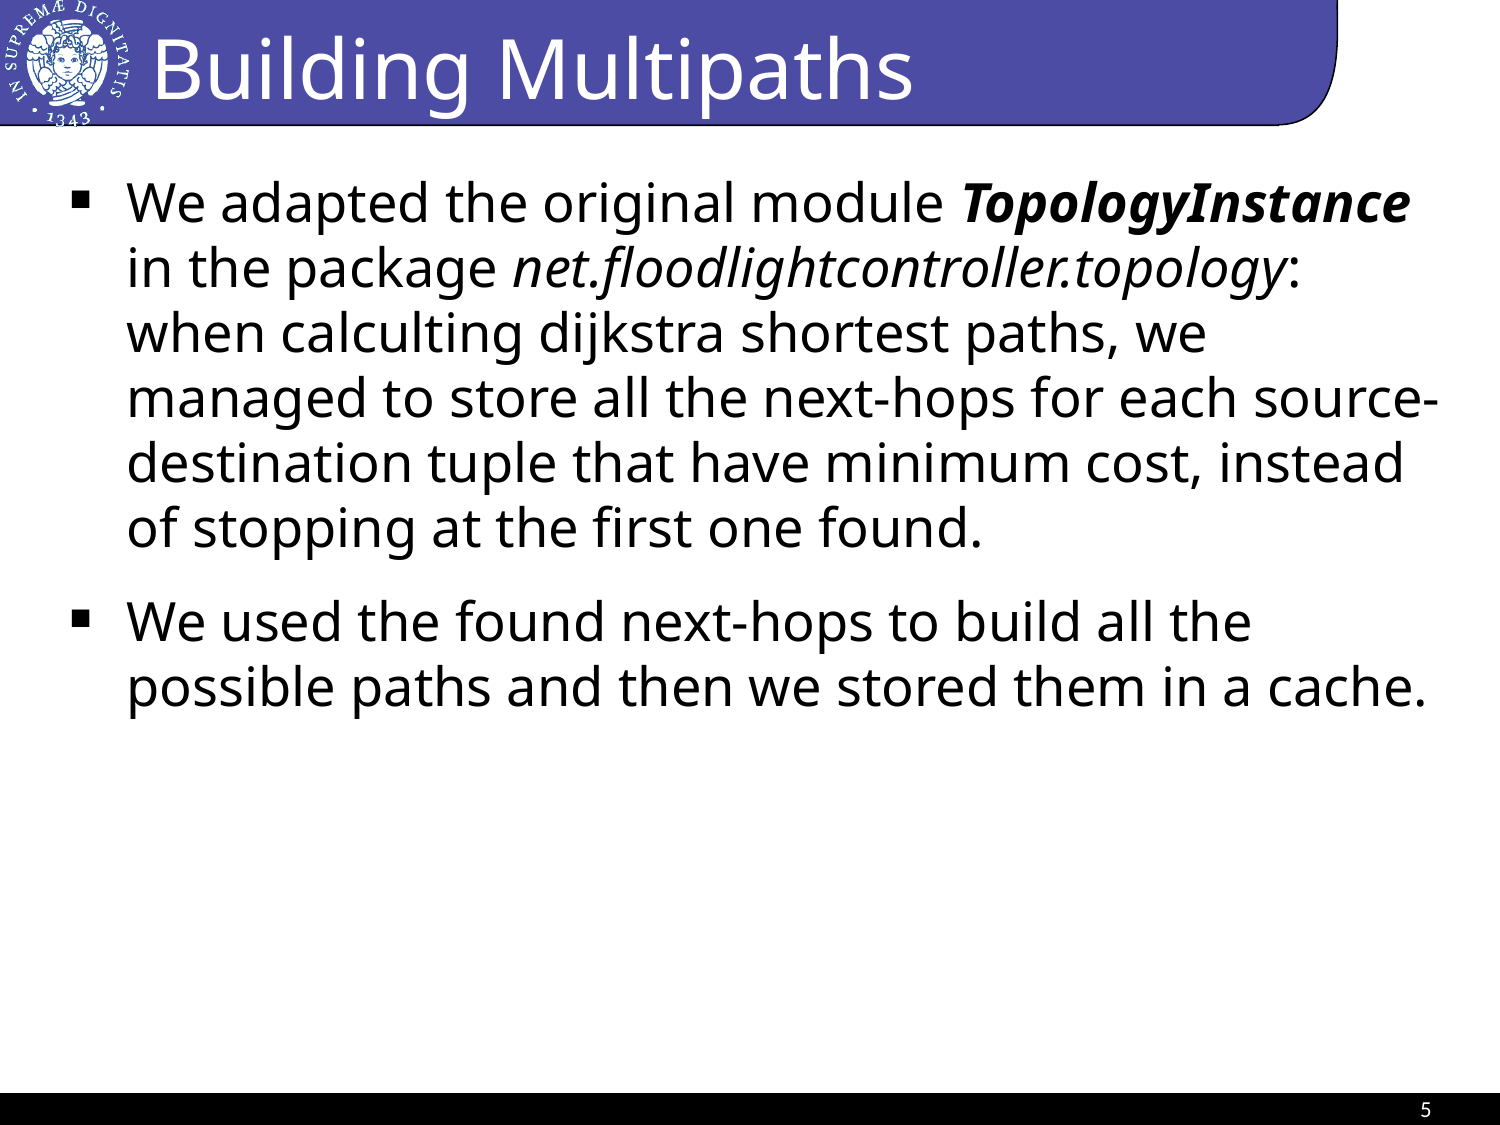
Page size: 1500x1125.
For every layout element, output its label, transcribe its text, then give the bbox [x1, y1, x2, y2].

text_box Building Multipaths [135, 7, 1341, 126]
text_box We adapted the original module TopologyInstance in the package net.floodlightcontroller.topology: when calculting dijkstra shortest paths, we managed to store all the next-hops for each source-destination tuple that have minimum cost, instead of stopping at the first one found. We used the found next-hops to build all the possible paths and then we stored them in a cache. [41, 160, 1459, 1086]
picture [2, 0, 133, 130]
text_box <numero> [2, 1086, 1500, 1125]
